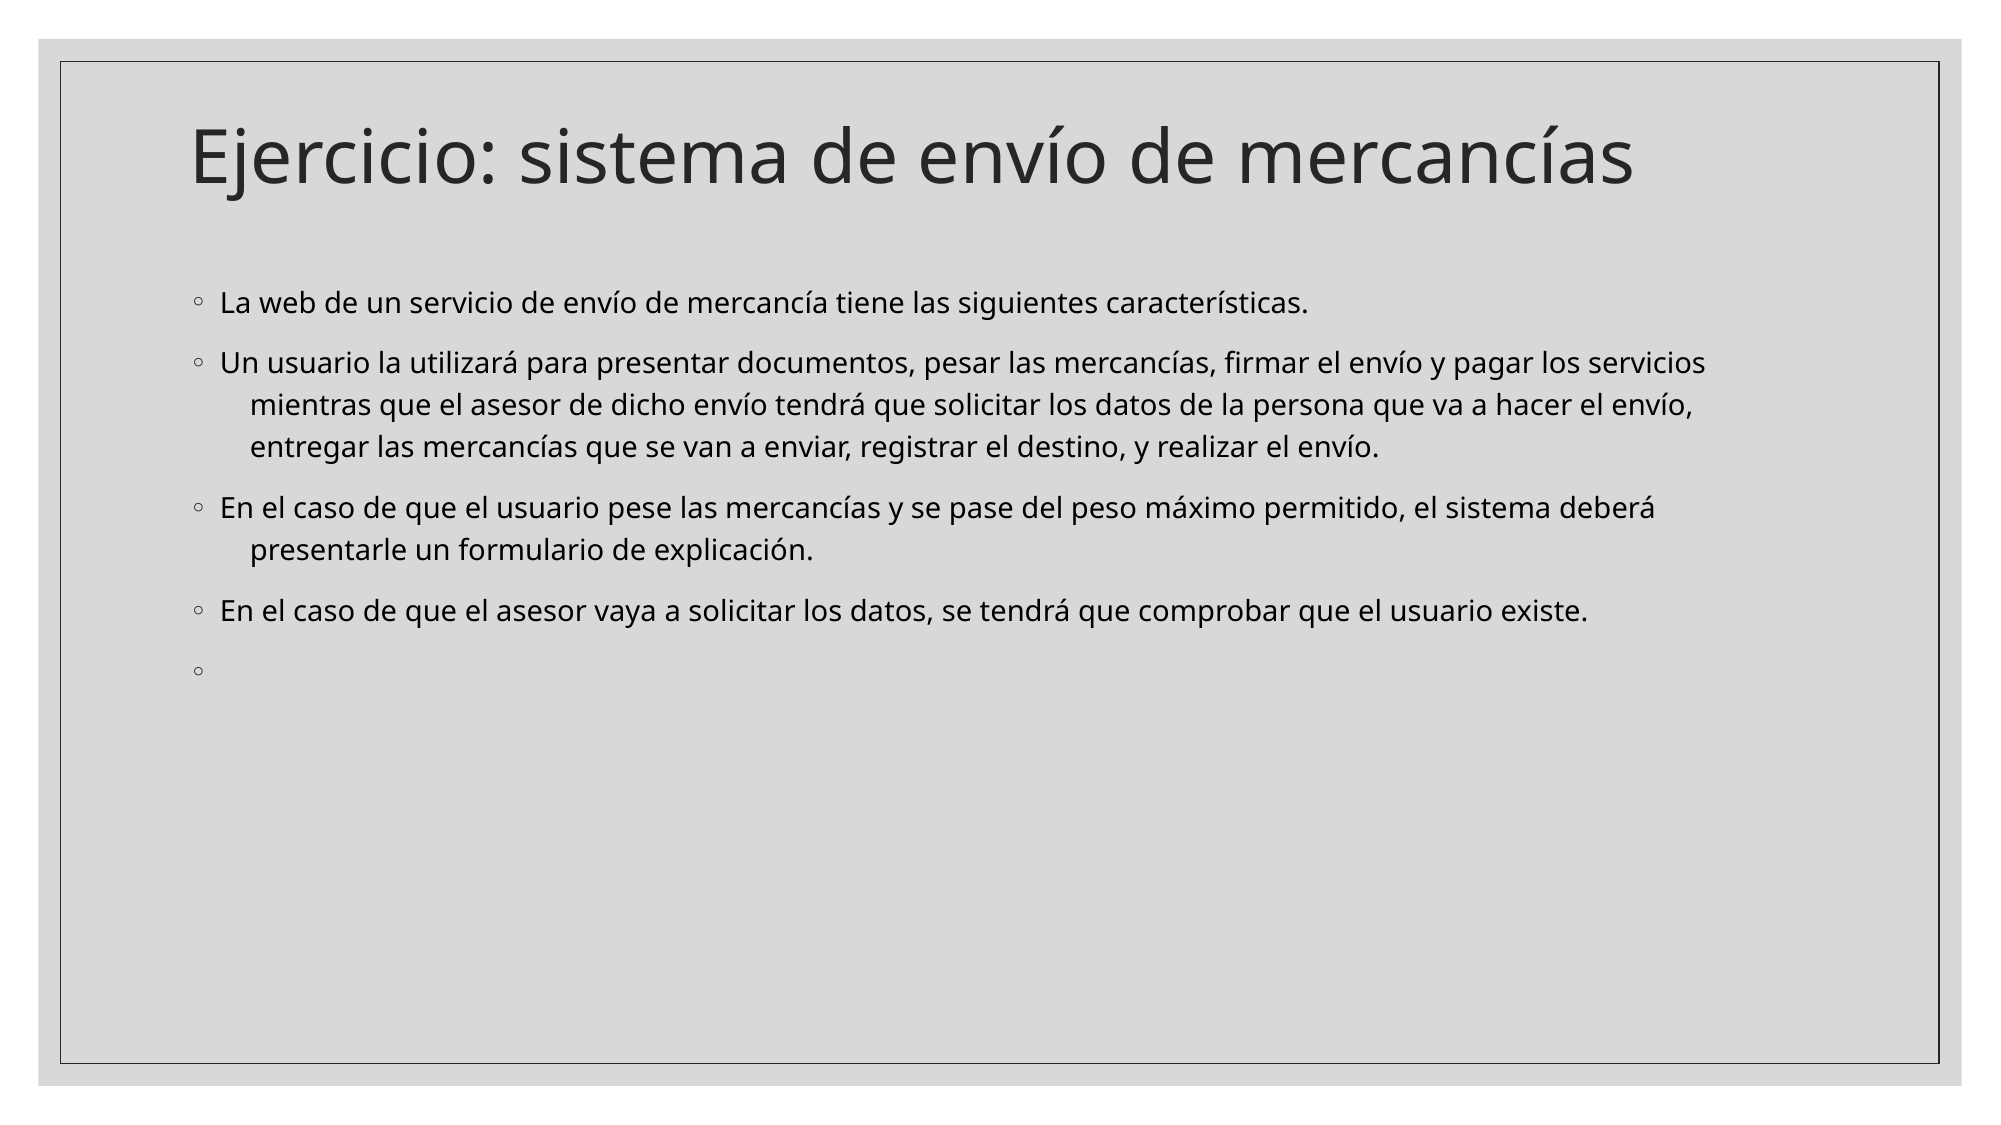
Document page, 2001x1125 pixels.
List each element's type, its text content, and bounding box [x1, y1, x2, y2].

title Ejercicio: sistema de envío de mercancías [174, 105, 1825, 213]
list La web de un servicio de envío de mercancía tiene las siguientes características. Un usuario la utilizará para presentar documentos, pesar las mercancías, firmar el envío y pagar los servicios mientras que el asesor de dicho envío tendrá que solicitar los datos de la persona que va a hacer el envío, entregar las mercancías que se van a enviar, registrar el destino, y realizar el envío. En el caso de que el usuario pese las mercancías y se pase del peso máximo permitido, el sistema deberá presentarle un formulario de explicación. En el caso de que el asesor vaya a solicitar los datos, se tendrá que comprobar que el usuario existe. [174, 269, 1825, 977]
